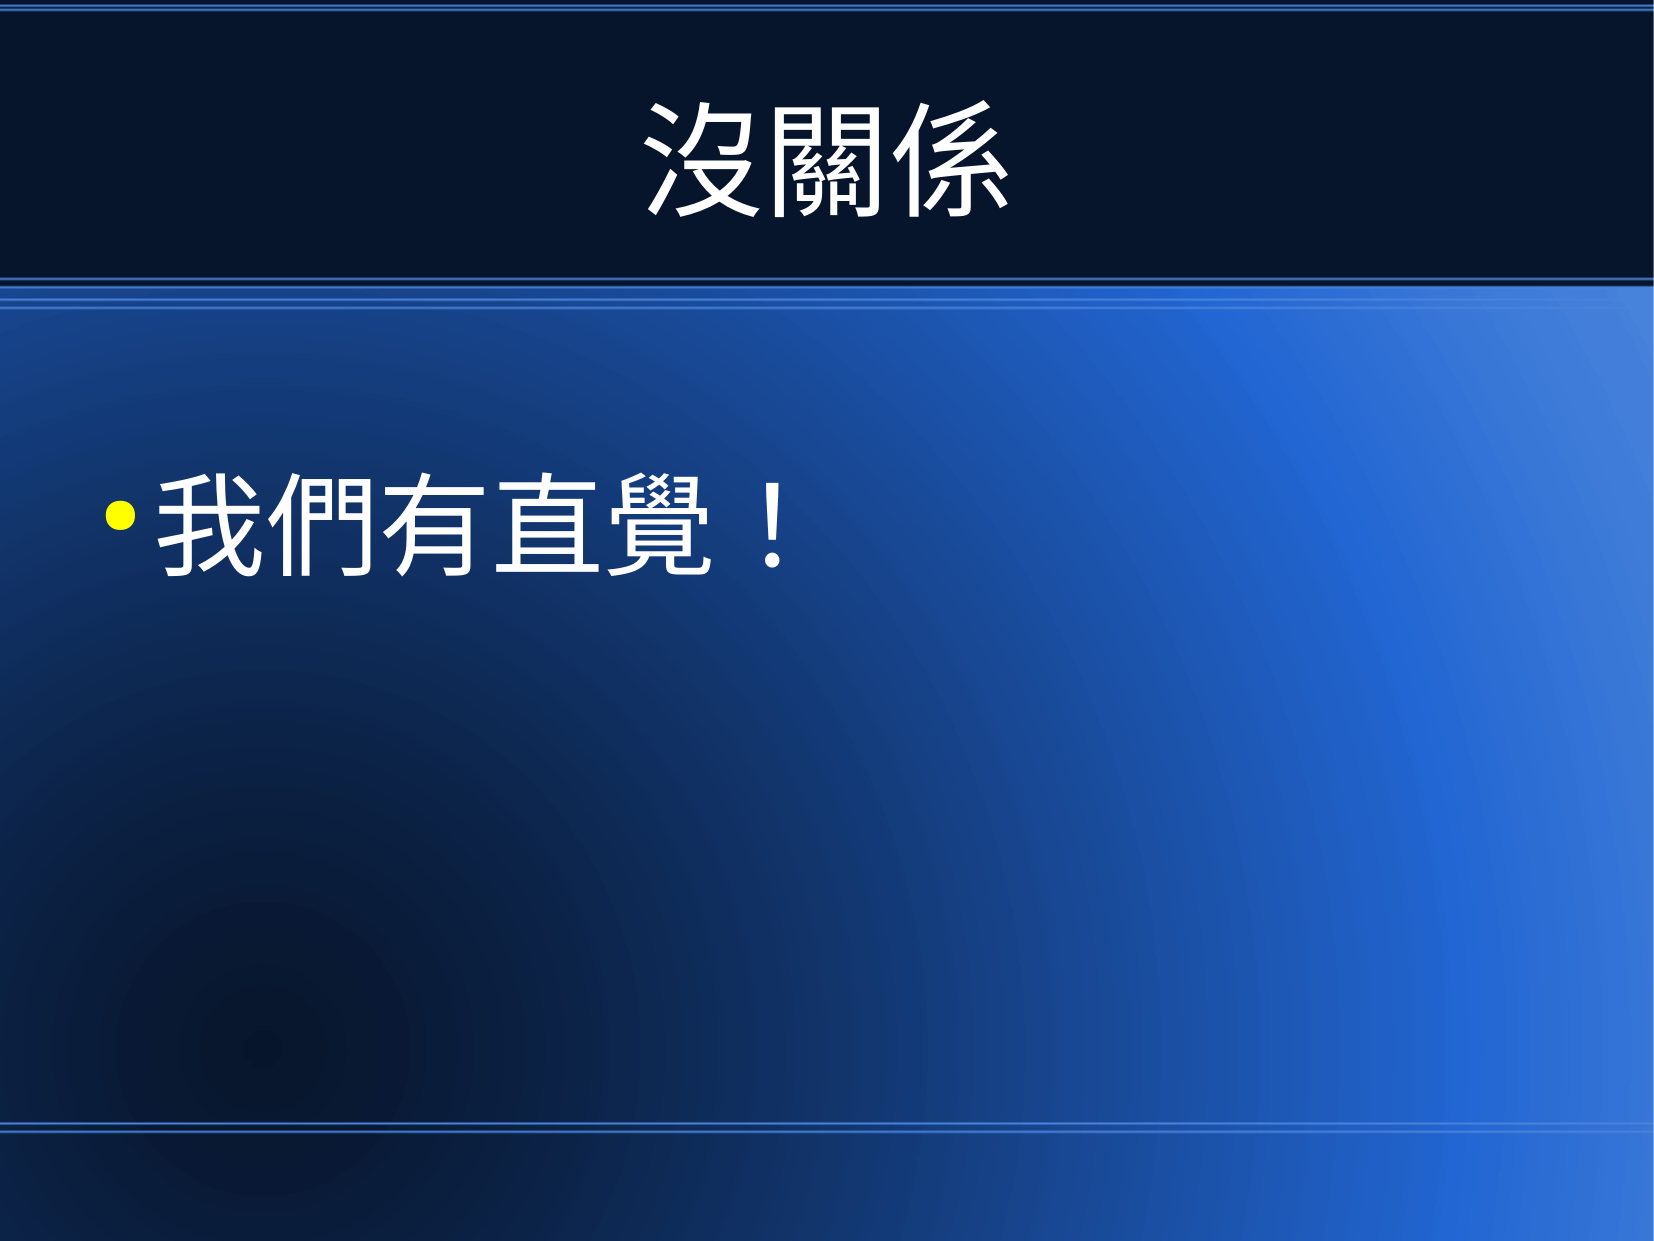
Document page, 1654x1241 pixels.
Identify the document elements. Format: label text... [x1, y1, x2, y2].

picture [0, 0, 1654, 1241]
title 沒關係 [82, 49, 1571, 257]
list 我們有直覺！ [82, 355, 1571, 1241]
